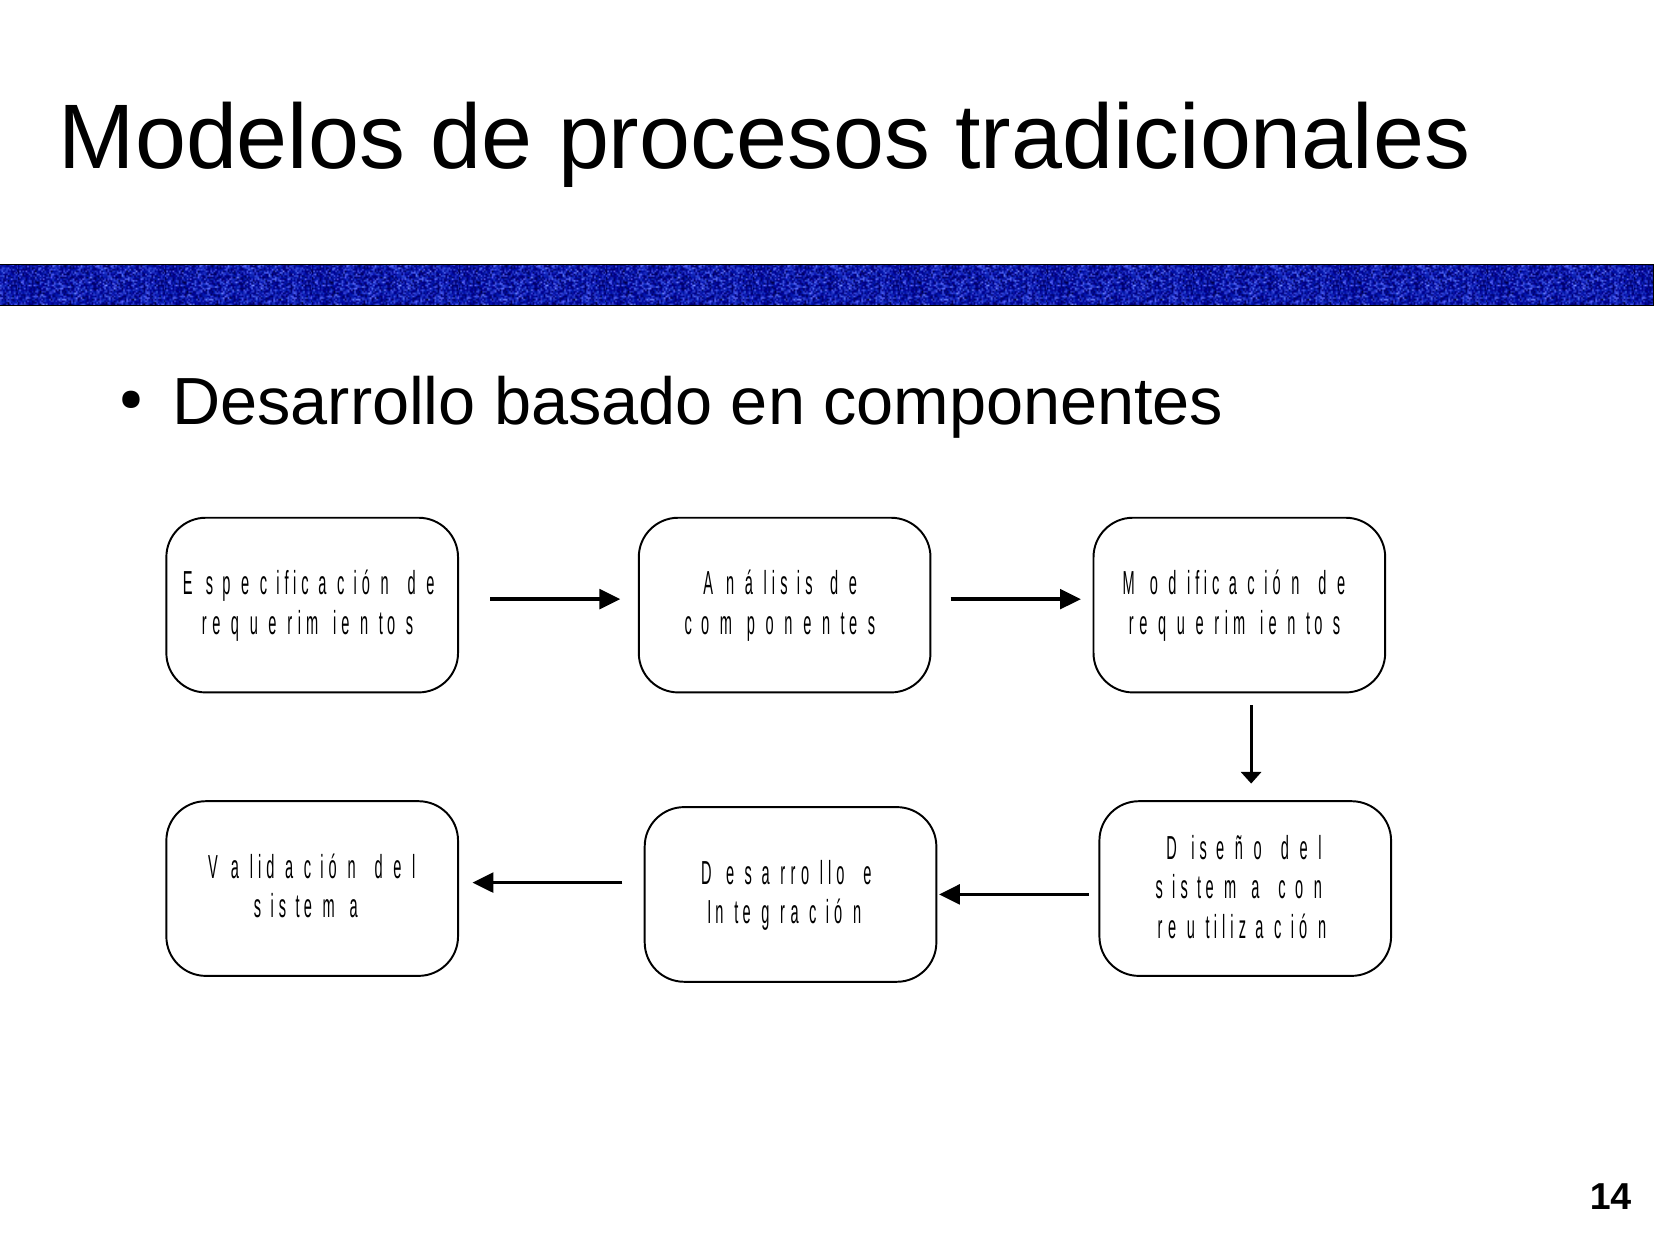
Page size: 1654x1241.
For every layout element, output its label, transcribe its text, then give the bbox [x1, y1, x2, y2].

picture [0, 265, 1653, 305]
text_box <número> [1575, 1168, 1654, 1240]
picture [634, 513, 935, 697]
picture [469, 869, 628, 896]
picture [640, 802, 1094, 986]
picture [1089, 513, 1390, 697]
picture [162, 797, 463, 980]
picture [945, 585, 1084, 613]
picture [1237, 702, 1265, 786]
picture [162, 513, 463, 697]
list Desarrollo basado en componentes [101, 363, 1549, 1168]
title Modelos de procesos tradicionales [58, 14, 1595, 260]
picture [1095, 797, 1396, 980]
picture [485, 585, 624, 613]
